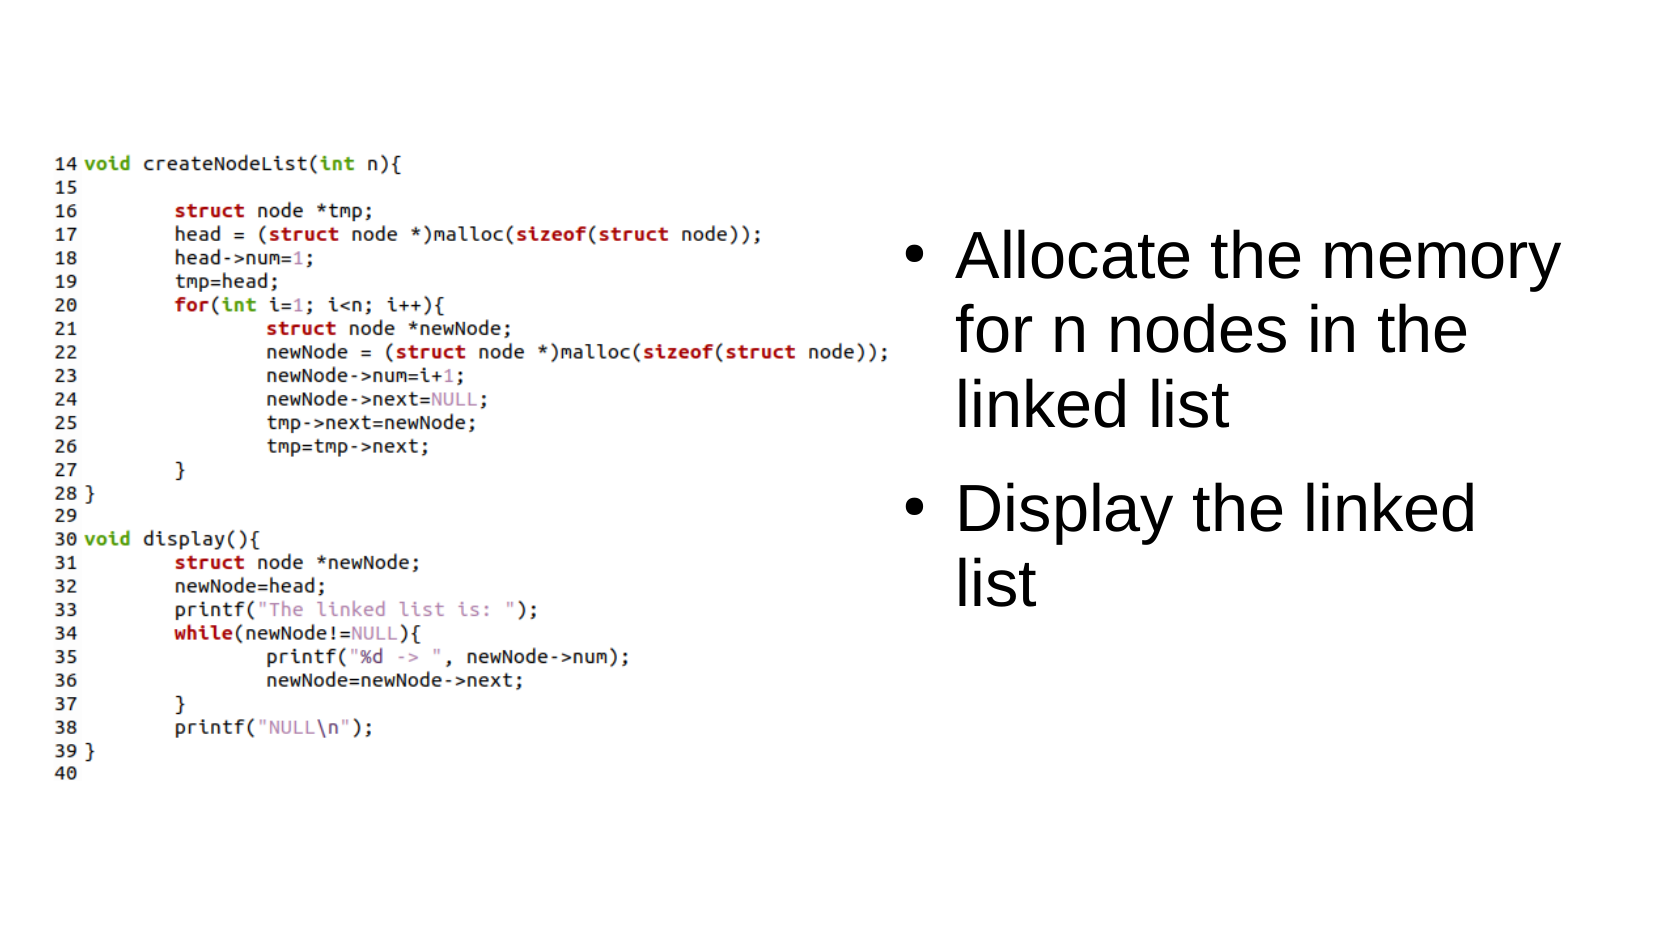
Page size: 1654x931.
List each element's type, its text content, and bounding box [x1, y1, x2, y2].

list Allocate the memory for n nodes in the linked list Display the linked list [901, 217, 1571, 758]
picture [53, 150, 901, 781]
